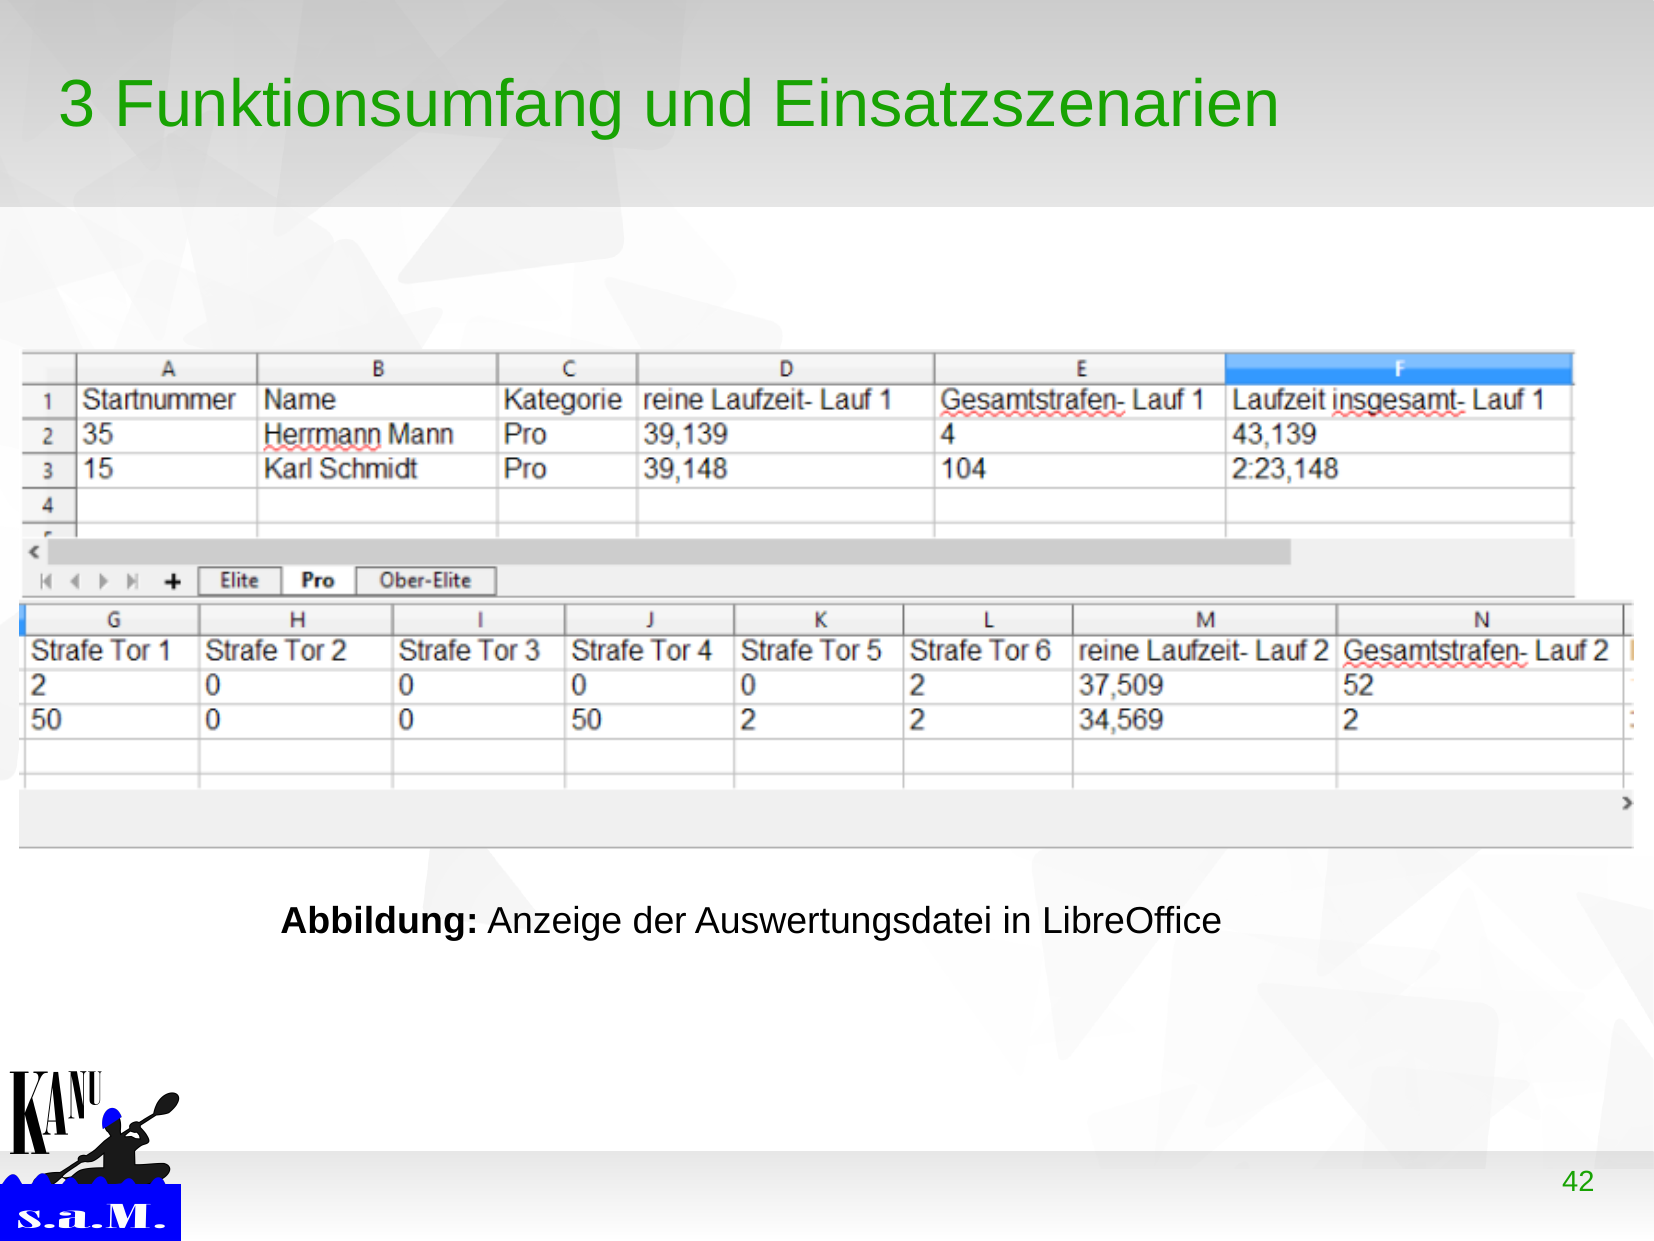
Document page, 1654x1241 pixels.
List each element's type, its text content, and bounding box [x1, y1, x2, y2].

picture [0, 0, 1654, 1169]
title 3 Funktionsumfang und Einsatzszenarien [59, 29, 1595, 178]
text_box Abbildung: Anzeige der Auswertungsdatei in LibreOffice [265, 891, 1418, 991]
picture [0, 1059, 181, 1241]
